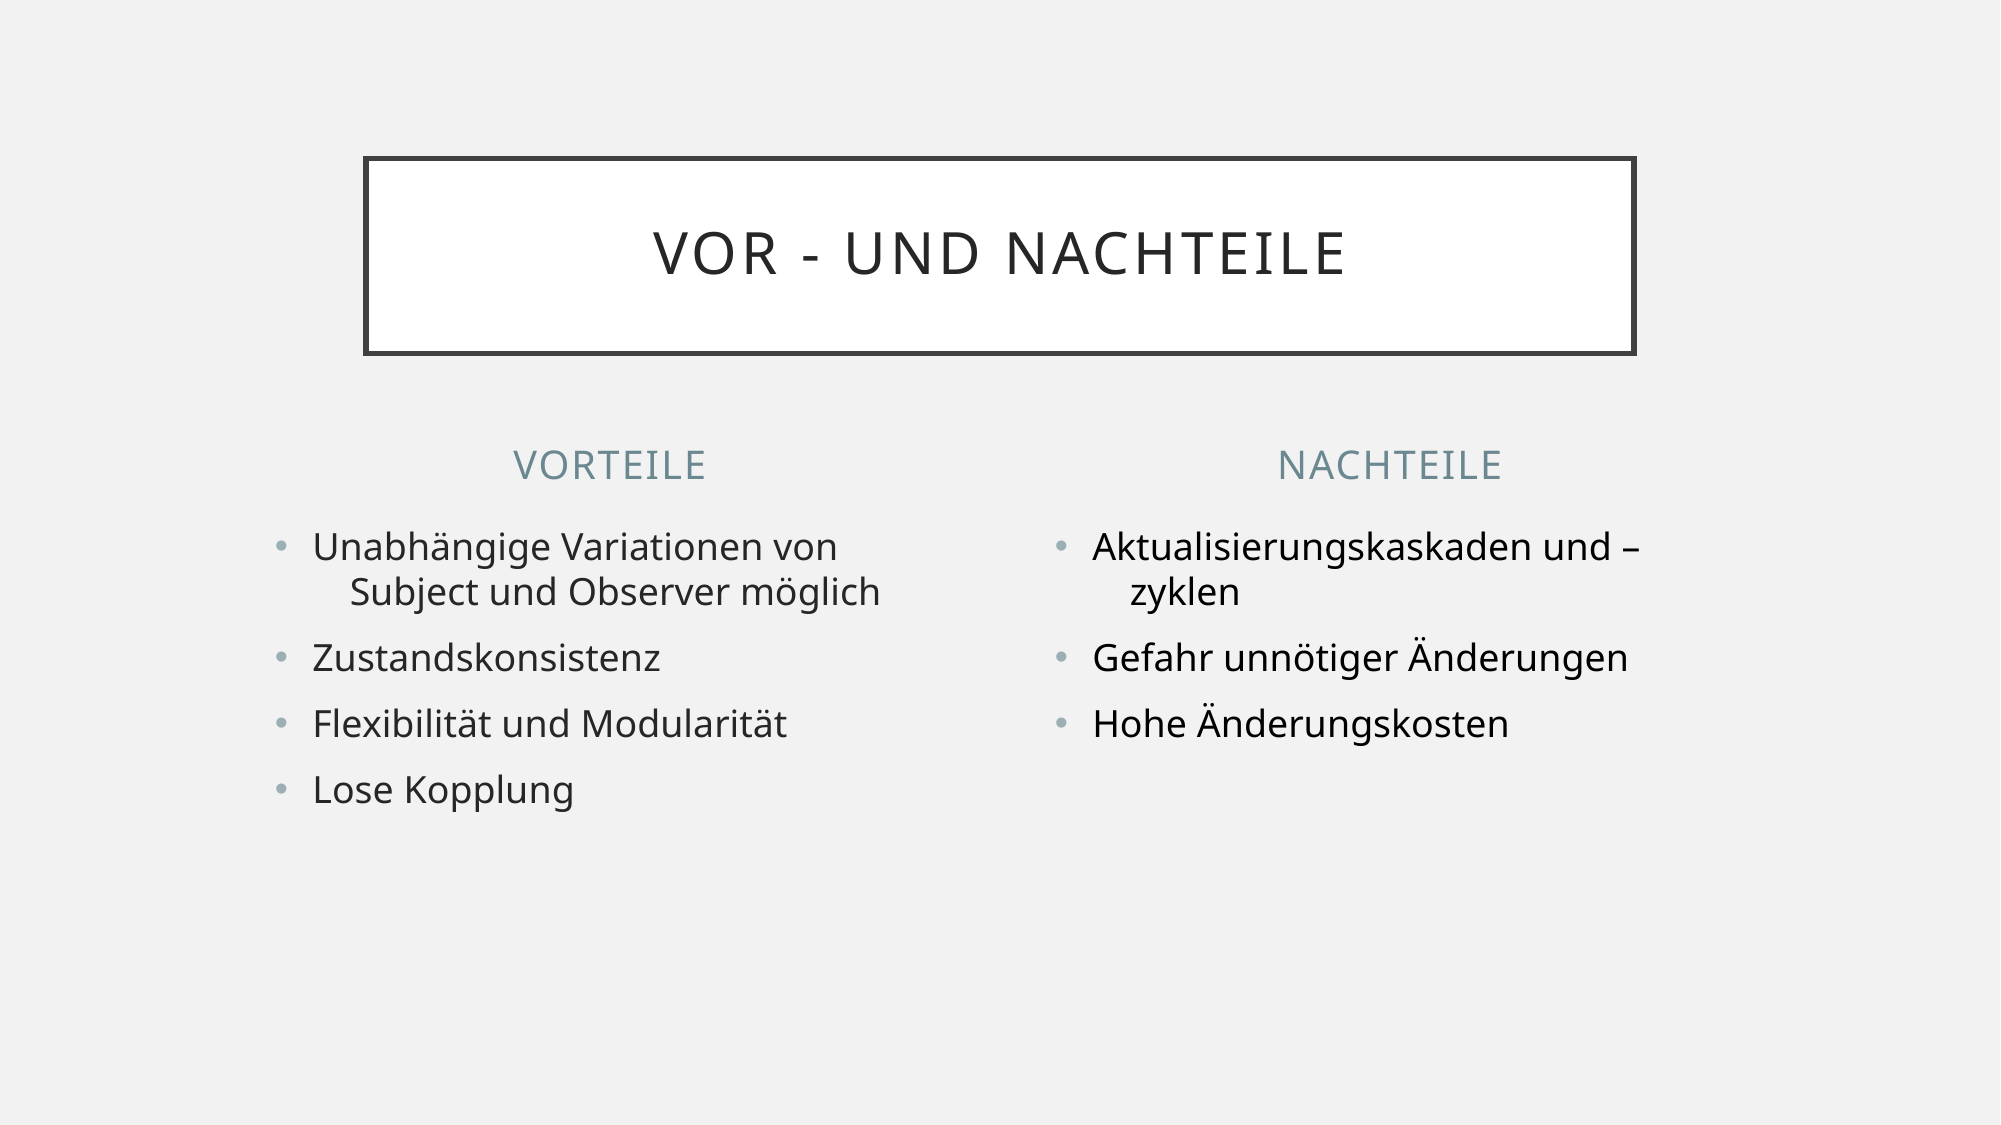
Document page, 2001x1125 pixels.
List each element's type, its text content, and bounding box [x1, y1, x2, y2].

list Nachteile [1039, 379, 1741, 496]
list Unabhängige Variationen von Subject und Observer möglich Zustandskonsistenz Flexibilität und Modularität Lose Kopplung [259, 515, 961, 942]
list Aktualisierungskaskaden und –zyklen Gefahr unnötiger Änderungen Hohe Änderungskosten [1039, 515, 1738, 942]
list Vorteile [259, 379, 961, 496]
title Vor - und Nachteile [366, 158, 1634, 354]
